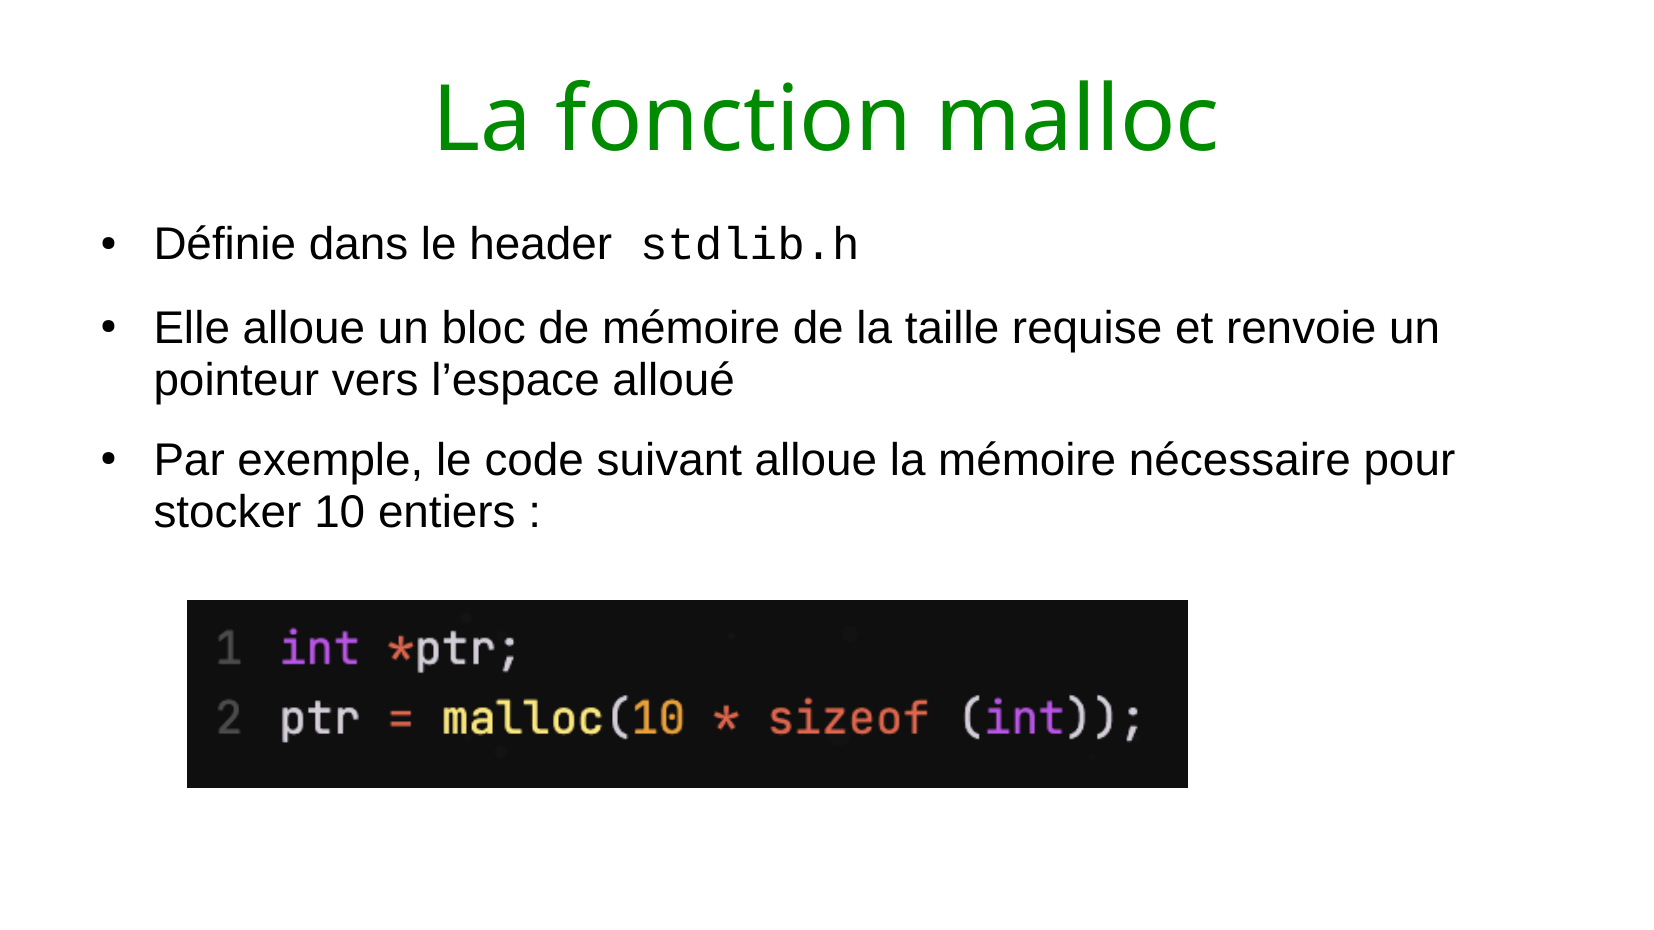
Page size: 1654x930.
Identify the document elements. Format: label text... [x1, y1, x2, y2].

list Définie dans le header stdlib.h Elle alloue un bloc de mémoire de la taille requise et renvoie un pointeur vers l’espace alloué Par exemple, le code suivant alloue la mémoire nécessaire pour stocker 10 entiers : [82, 217, 1571, 757]
picture [187, 600, 1188, 788]
title La fonction malloc [82, 37, 1571, 193]
